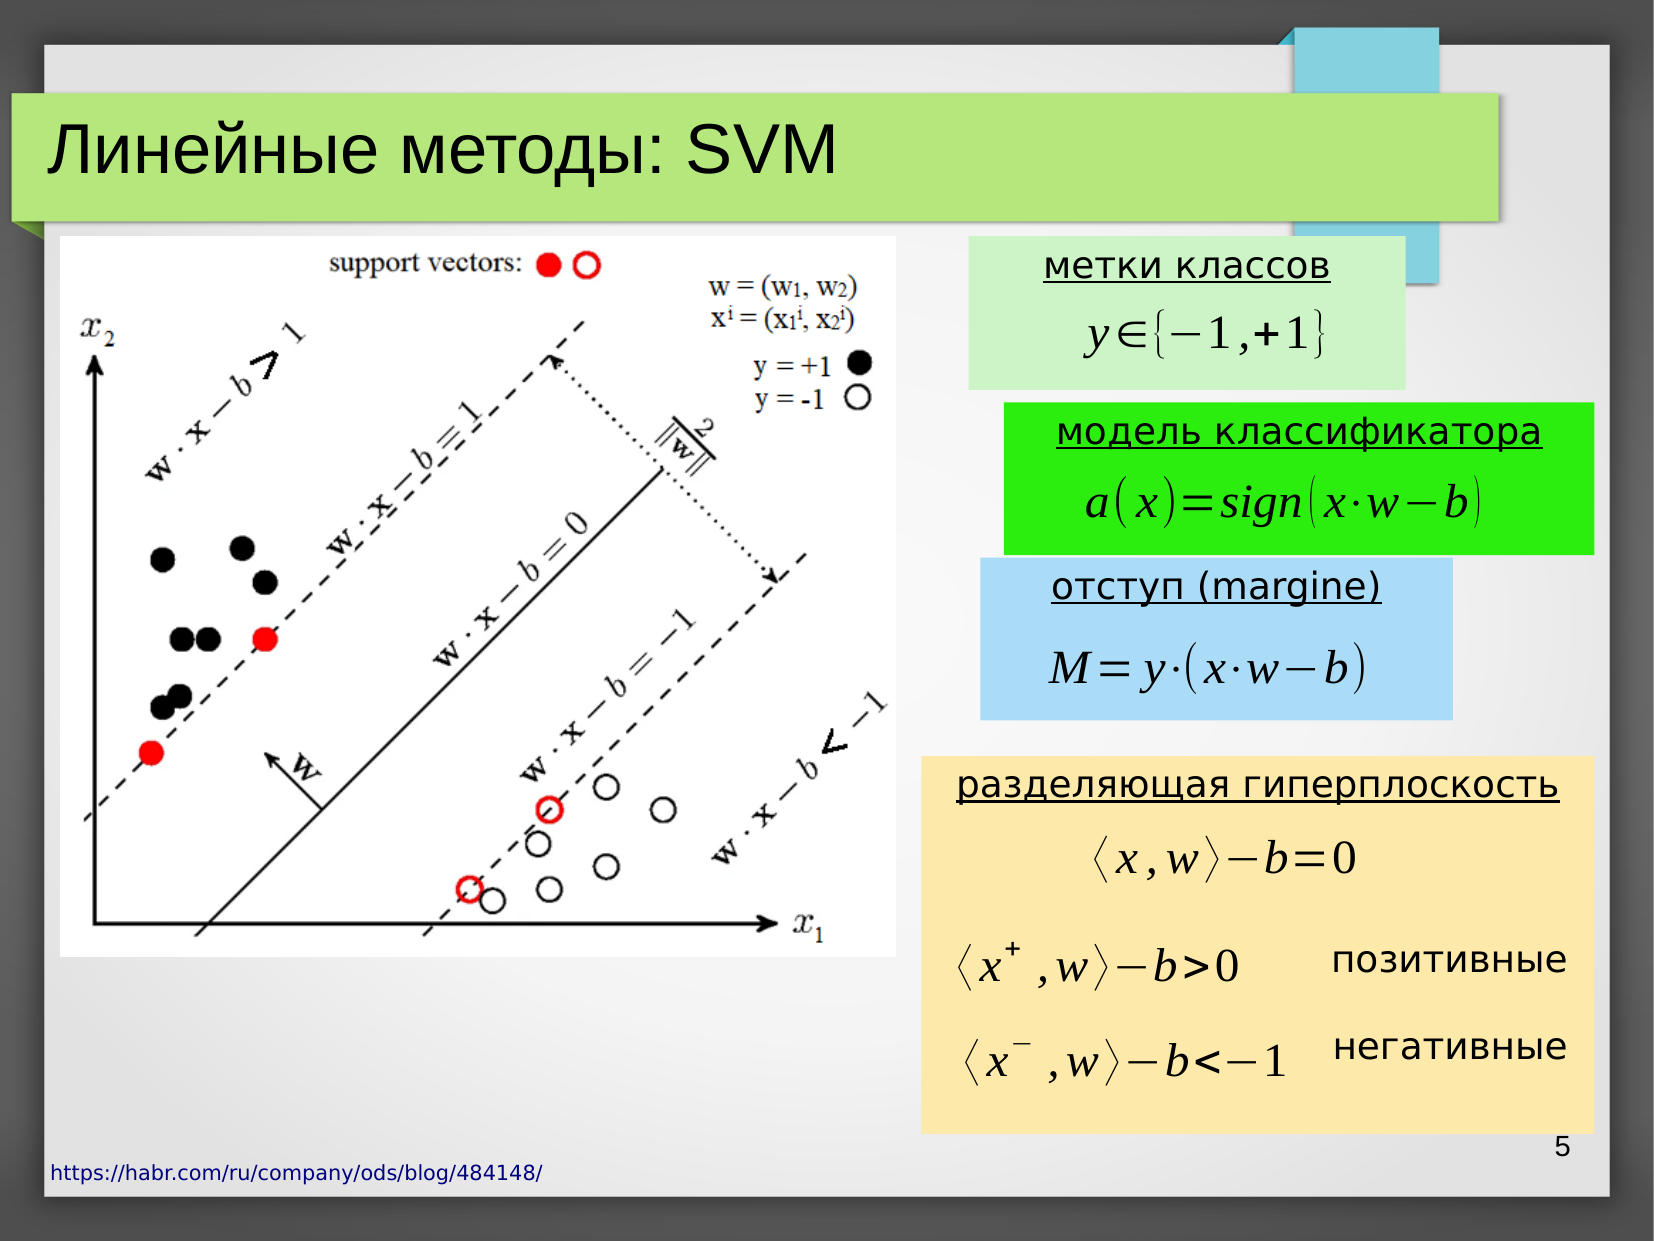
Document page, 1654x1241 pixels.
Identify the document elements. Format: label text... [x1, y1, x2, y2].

chart [1039, 639, 1375, 697]
chart [1086, 831, 1364, 886]
chart [957, 1027, 1294, 1090]
text_box https://habr.com/ru/company/ods/blog/484148/ [35, 1153, 579, 1193]
text_box отступ (margine) [980, 557, 1453, 721]
chart [1074, 307, 1338, 363]
picture [0, 0, 1654, 1241]
title Линейные методы: SVM [47, 109, 1501, 189]
text_box модель классификатора [1003, 402, 1595, 556]
text_box разделяющая гиперплоскость позитивные негативные [921, 755, 1595, 1134]
chart [1076, 472, 1489, 532]
text_box метки классов [968, 236, 1406, 390]
chart [950, 932, 1246, 994]
